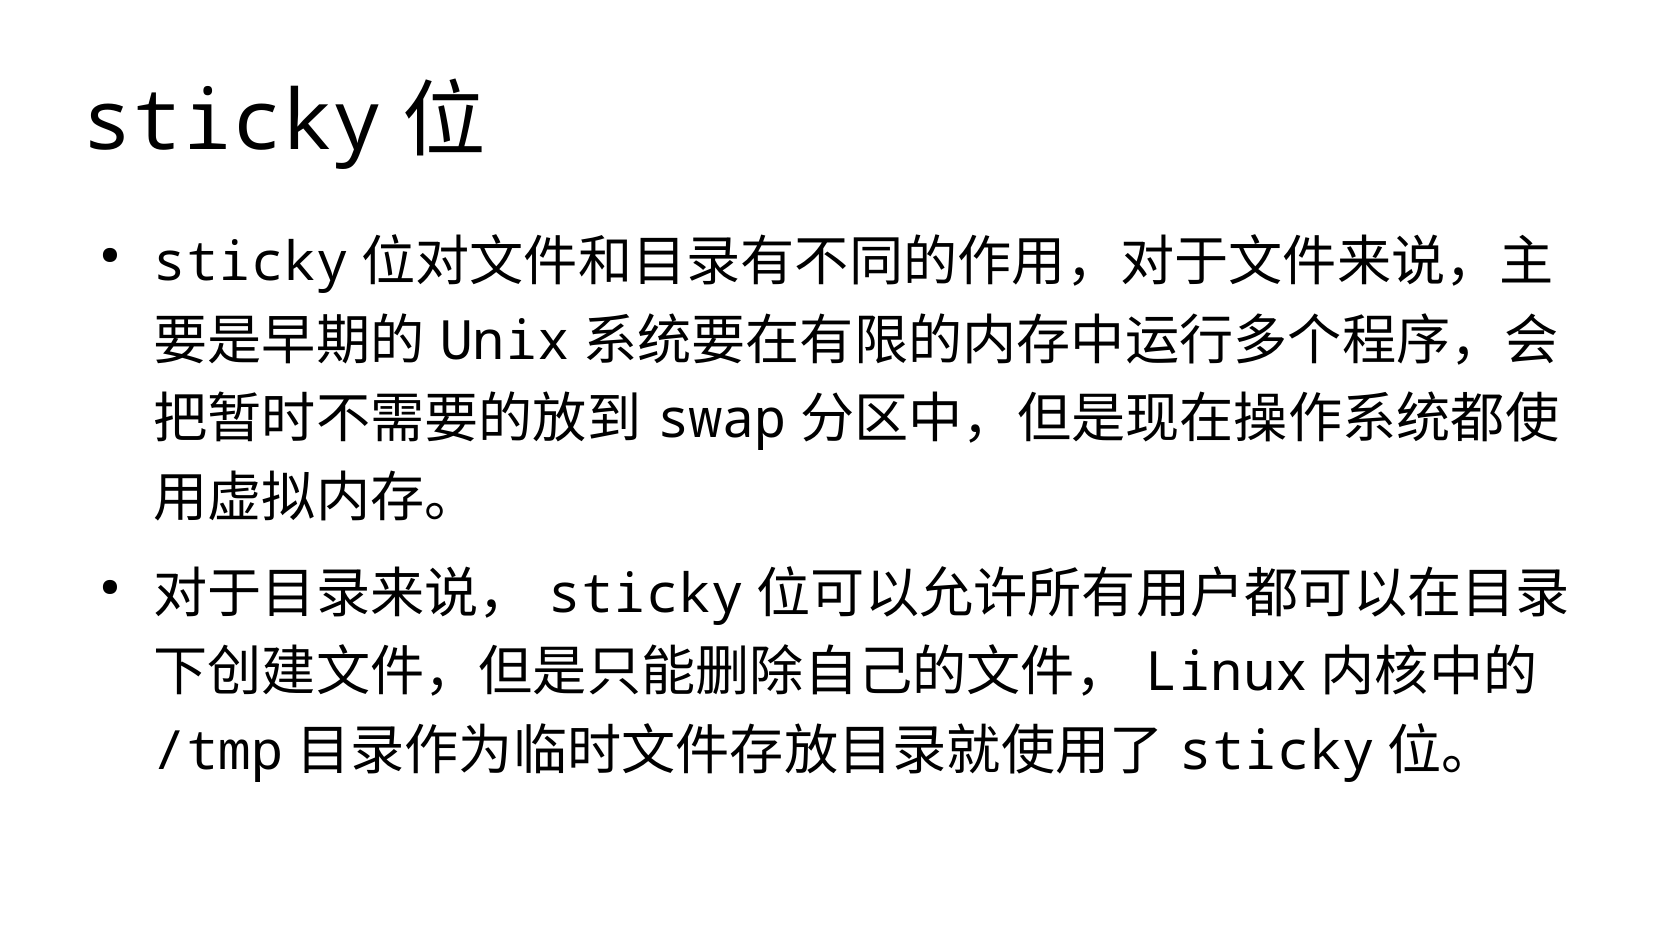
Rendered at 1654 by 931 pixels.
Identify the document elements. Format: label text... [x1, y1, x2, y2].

title sticky位 [82, 37, 1571, 189]
list sticky位对文件和目录有不同的作用，对于文件来说，主要是早期的Unix系统要在有限的内存中运行多个程序，会把暂时不需要的放到swap分区中，但是现在操作系统都使用虚拟内存。 对于目录来说，sticky位可以允许所有用户都可以在目录下创建文件，但是只能删除自己的文件，Linux内核中的/tmp目录作为临时文件存放目录就使用了sticky位。 [82, 217, 1571, 851]
